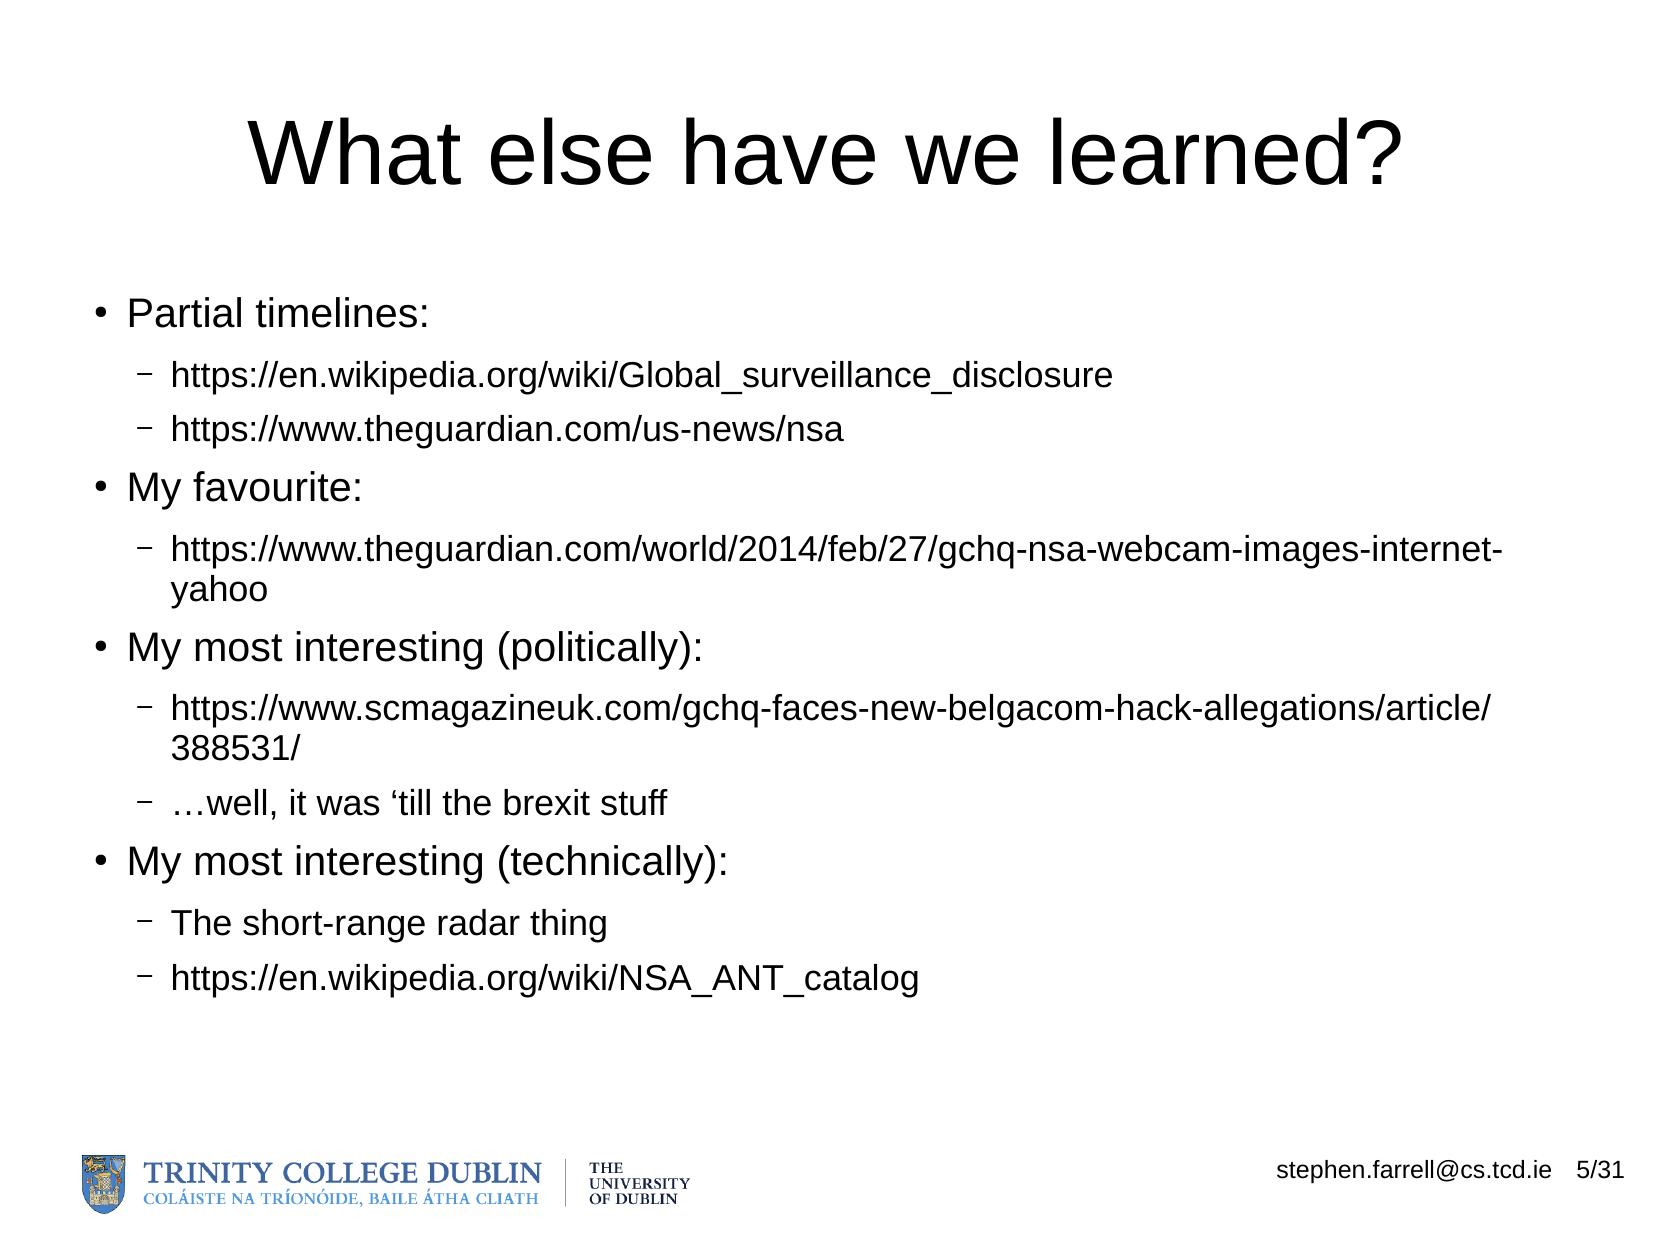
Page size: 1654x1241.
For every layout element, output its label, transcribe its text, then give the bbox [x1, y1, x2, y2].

picture [82, 1155, 694, 1214]
title What else have we learned? [82, 49, 1571, 257]
list Partial timelines: https://en.wikipedia.org/wiki/Global_surveillance_disclosure https://www.theguardian.com/us-news/nsa My favourite: https://www.theguardian.com/world/2014/feb/27/gchq-nsa-webcam-images-internet-yahoo My most interesting (politically): https://www.scmagazineuk.com/gchq-faces-new-belgacom-hack-allegations/article/388531/ …well, it was ‘till the brexit stuff My most interesting (technically): The short-range radar thing https://en.wikipedia.org/wiki/NSA_ANT_catalog [82, 290, 1571, 1010]
